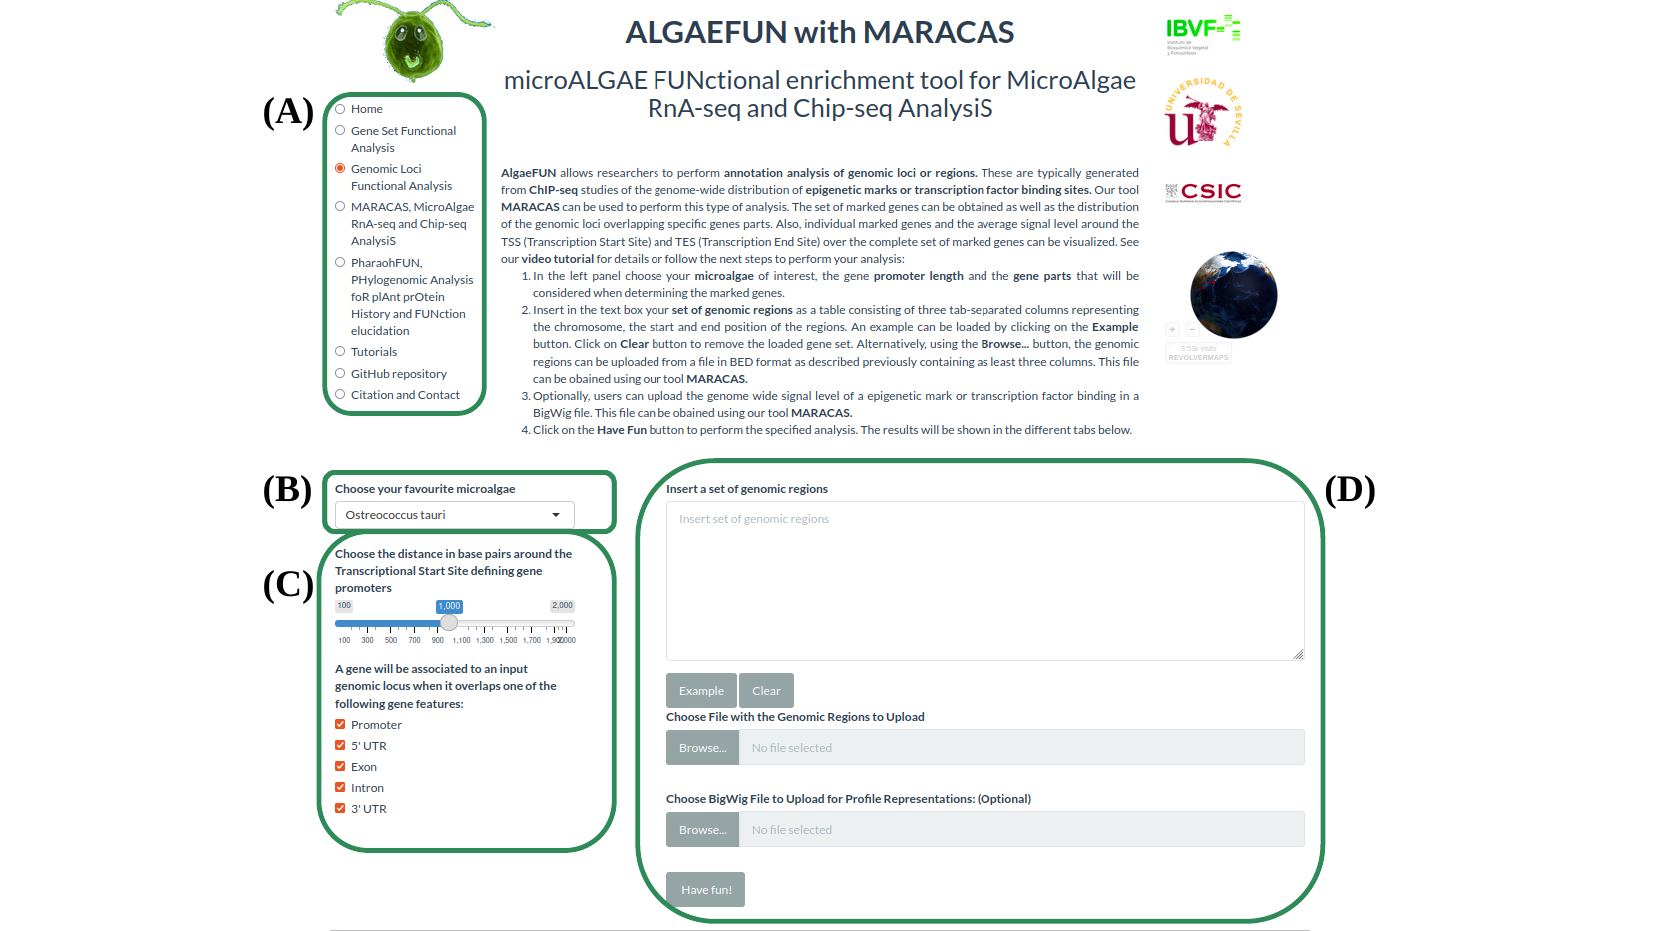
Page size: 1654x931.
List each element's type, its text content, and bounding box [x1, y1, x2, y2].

picture [330, 535, 611, 848]
picture [641, 464, 1310, 918]
picture [378, 475, 611, 529]
picture [330, 0, 1310, 931]
text_box (B) [248, 460, 378, 555]
picture [330, 97, 481, 411]
text_box (C) [248, 555, 378, 662]
text_box (A) [248, 82, 378, 189]
text_box (D) [1309, 460, 1440, 567]
